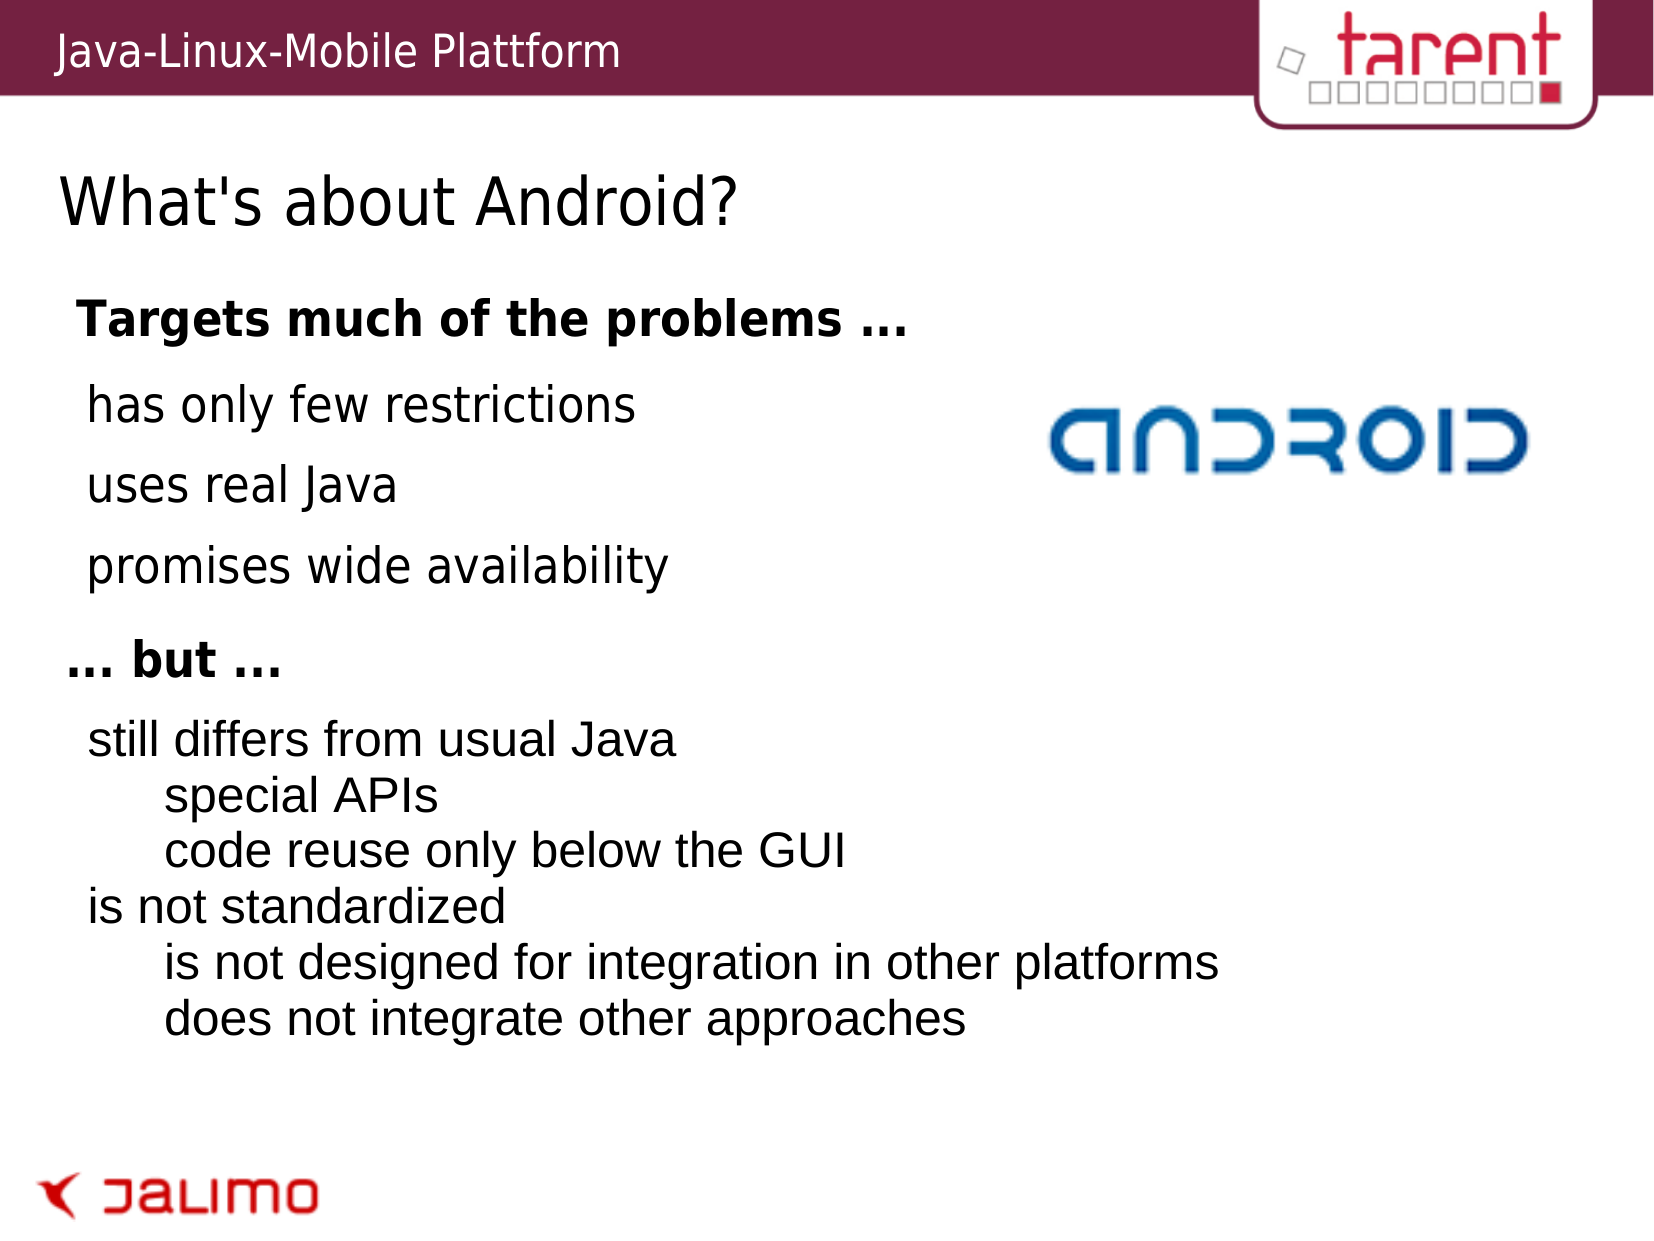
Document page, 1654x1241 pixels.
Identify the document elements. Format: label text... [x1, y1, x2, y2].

picture [1039, 354, 1541, 535]
list ... but ... [47, 631, 1560, 723]
text_box still differs from usual Java special APIs code reuse only below the GUI is not standardized is not designed for integration in other platforms does not integrate other approaches [54, 723, 1391, 1164]
list has only few restrictions uses real Java promises wide availability [69, 375, 1581, 595]
picture [32, 1171, 324, 1222]
title What's about Android? [59, 163, 1625, 242]
picture [0, 0, 1654, 146]
list Targets much of the problems ... [59, 290, 1571, 382]
